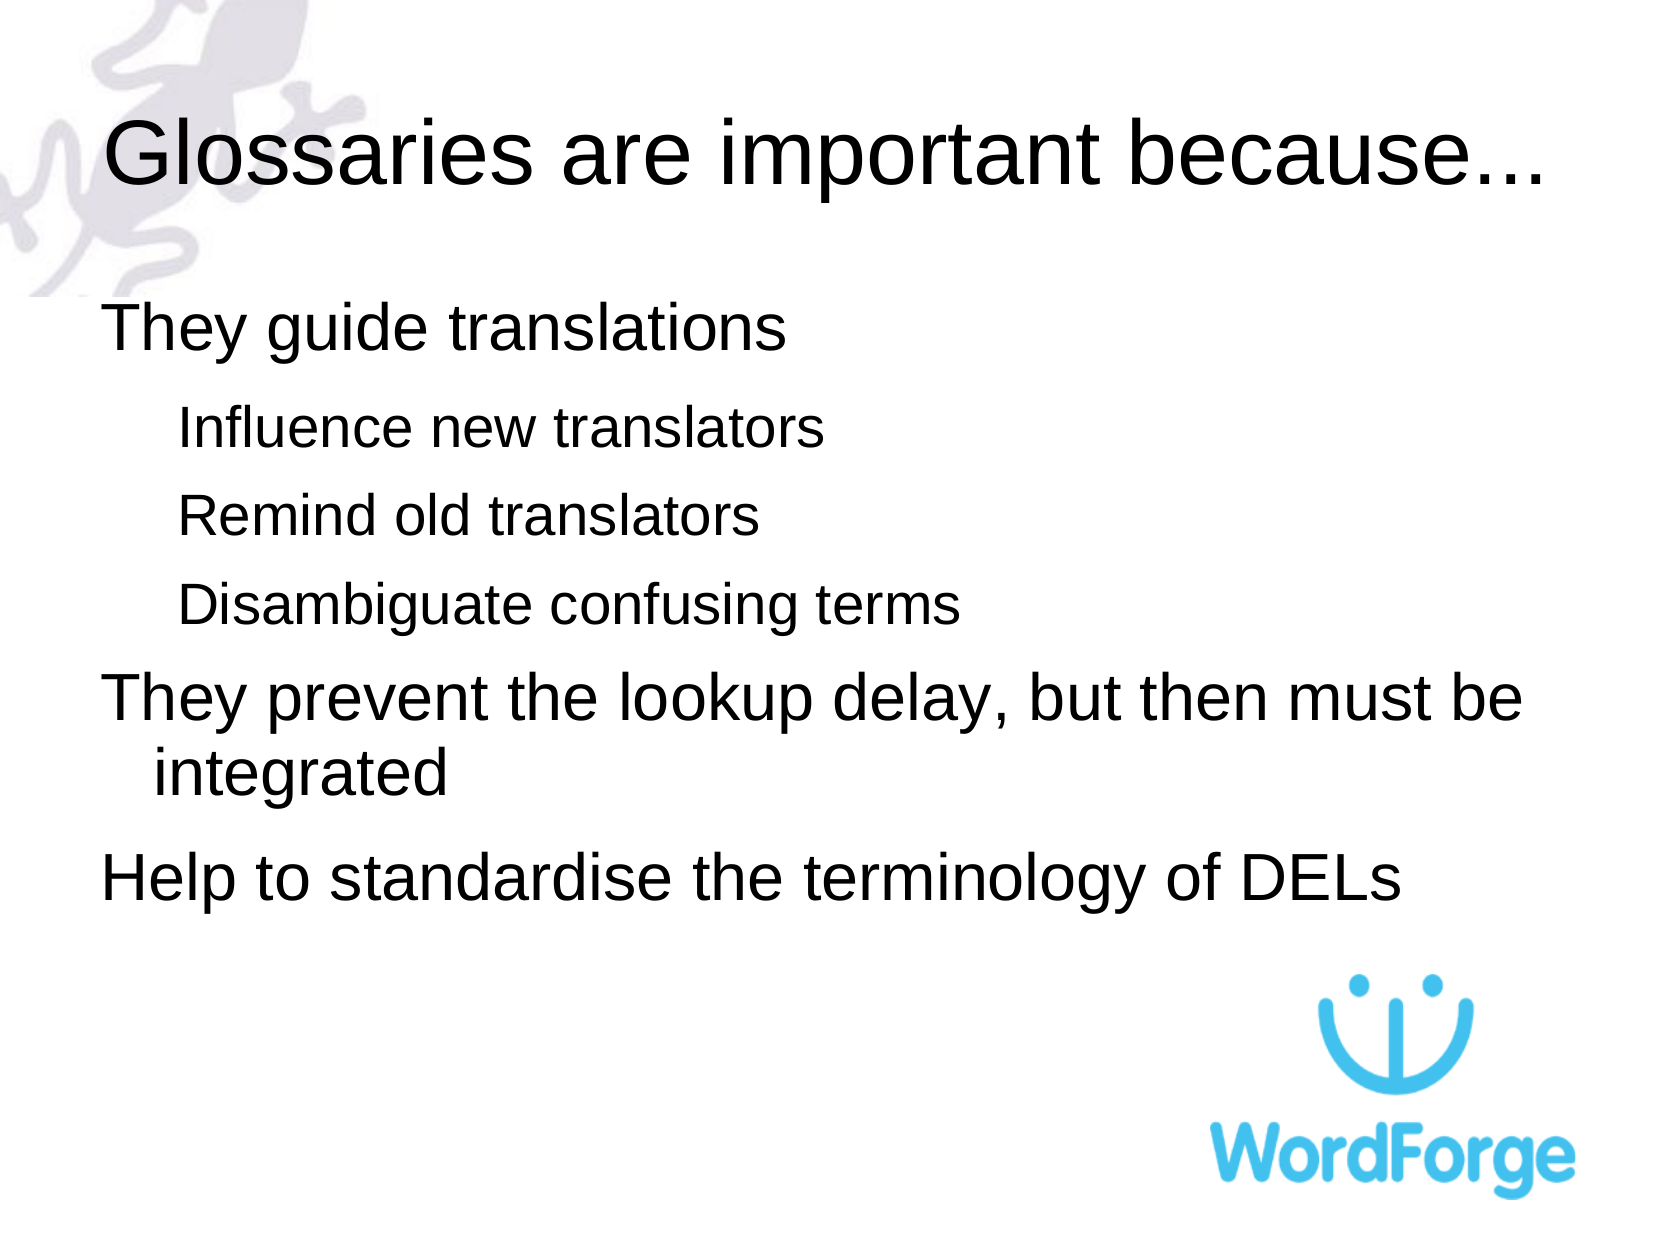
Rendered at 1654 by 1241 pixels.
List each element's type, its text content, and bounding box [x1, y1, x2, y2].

picture [1210, 974, 1576, 1200]
list They guide translations Influence new translators Remind old translators Disambiguate confusing terms They prevent the lookup delay, but then must be integrated Help to standardise the terminology of DELs [82, 290, 1571, 1109]
picture [0, 0, 391, 297]
title Glossaries are important because... [82, 49, 1571, 257]
